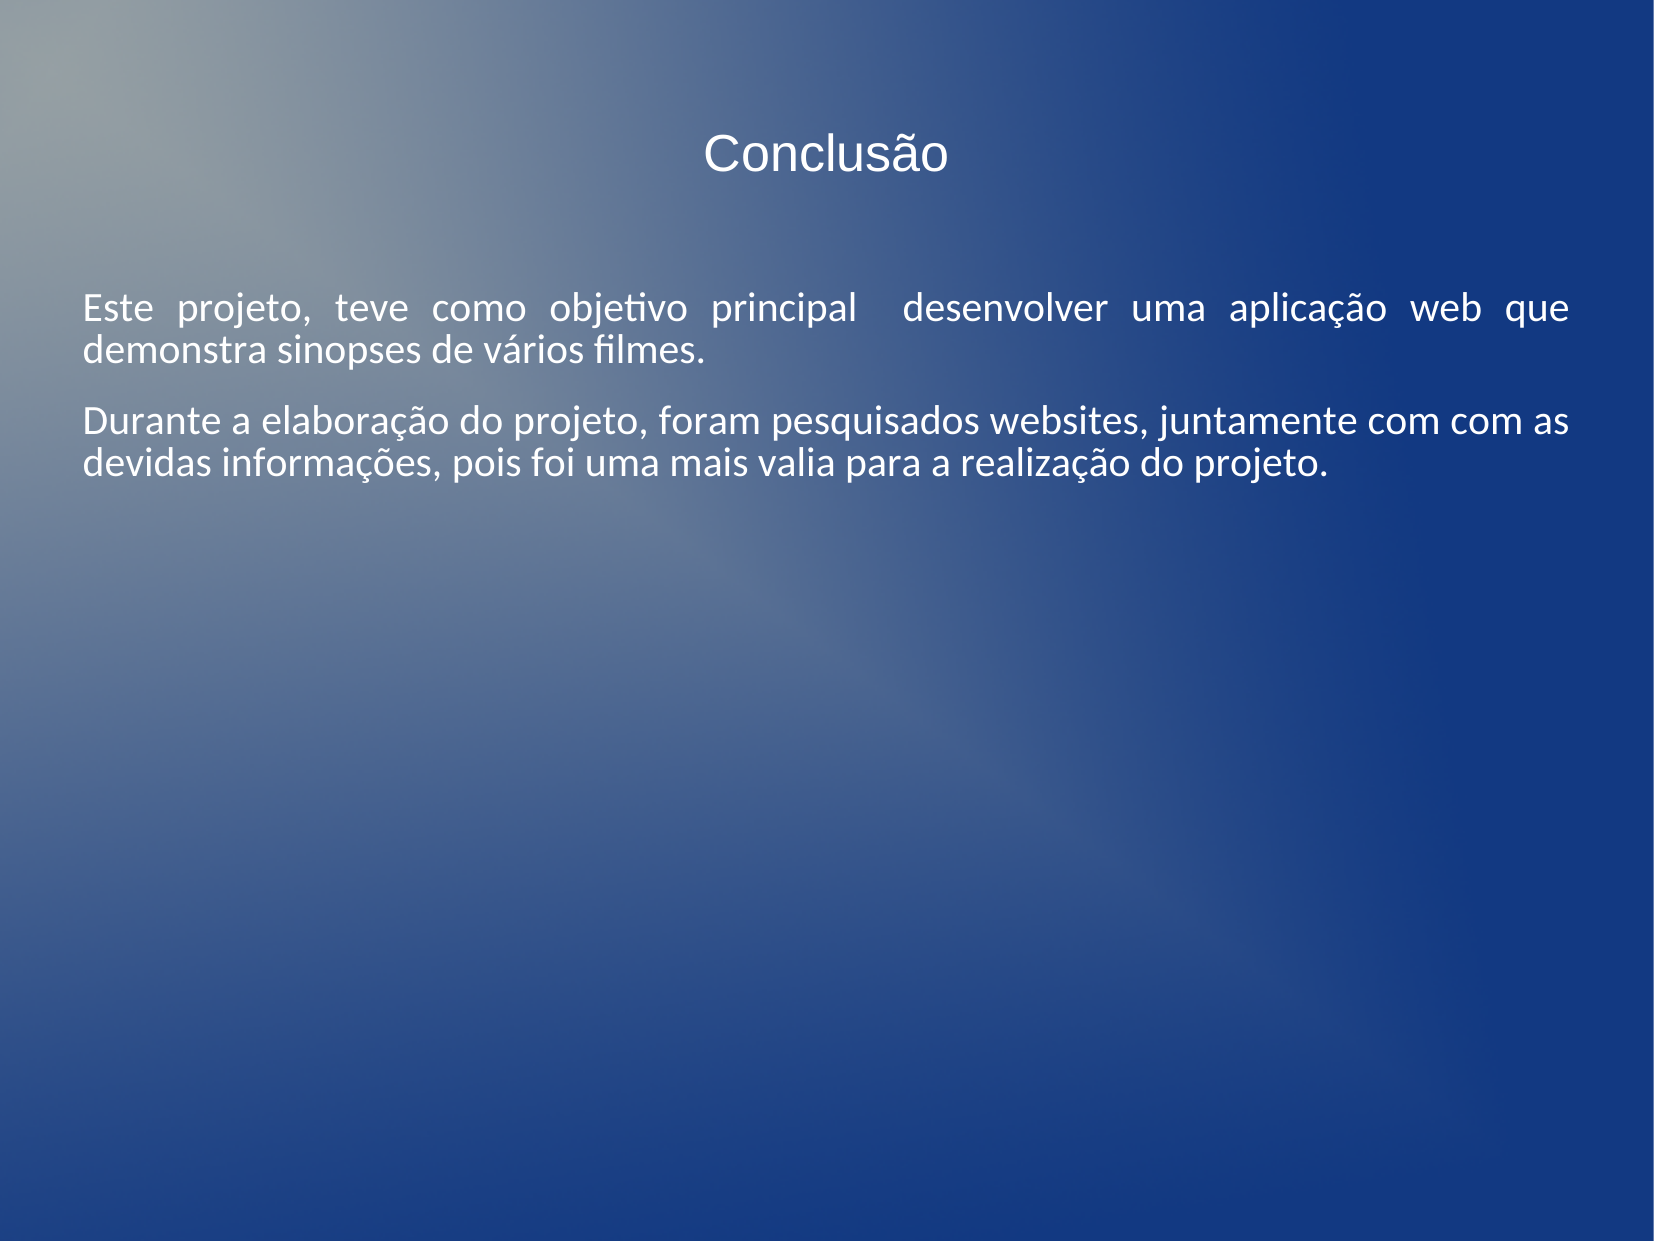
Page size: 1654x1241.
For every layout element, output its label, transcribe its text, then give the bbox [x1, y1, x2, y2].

title Conclusão [82, 49, 1571, 257]
list Este projeto, teve como objetivo principal desenvolver uma aplicação web que demonstra sinopses de vários filmes. Durante a elaboração do projeto, foram pesquisados websites, juntamente com com as devidas informações, pois foi uma mais valia para a realização do projeto. [82, 290, 1571, 1109]
picture [0, 0, 1654, 1241]
